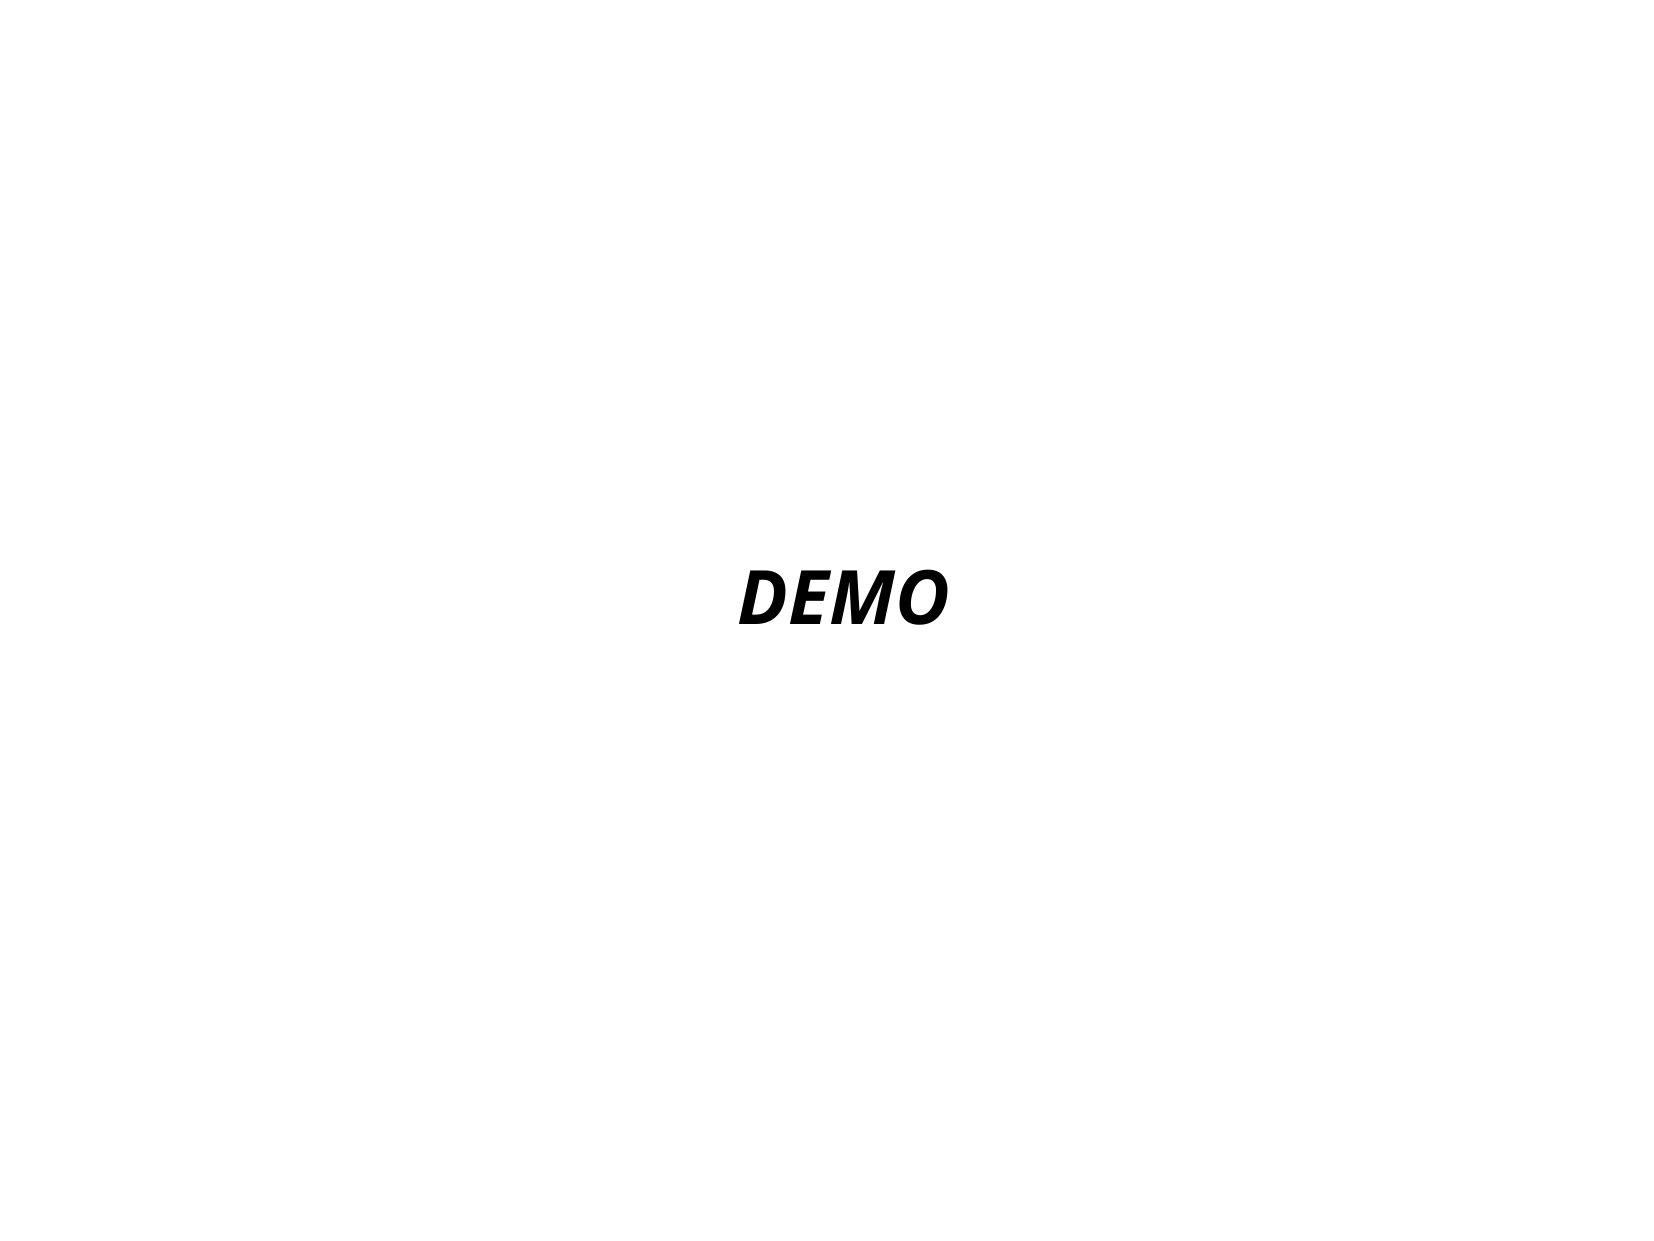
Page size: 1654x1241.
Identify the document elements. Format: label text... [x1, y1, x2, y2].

text_box DEMO [187, 537, 1501, 638]
